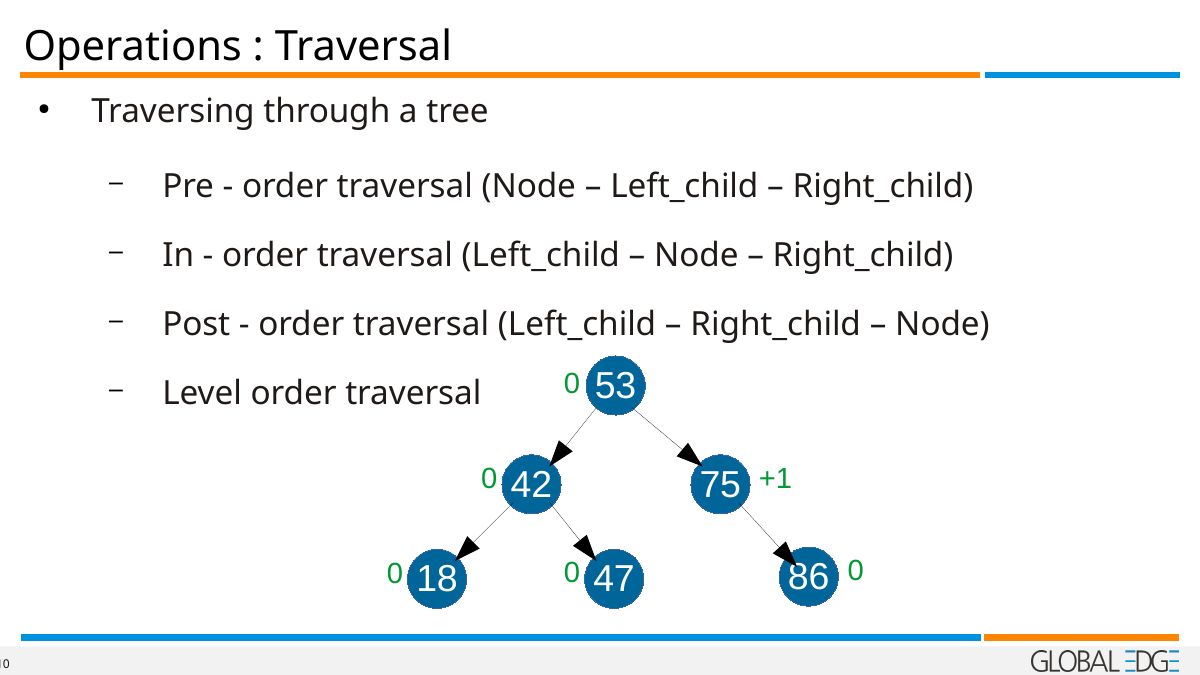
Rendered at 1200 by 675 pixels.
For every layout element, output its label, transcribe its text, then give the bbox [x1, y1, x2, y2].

text_box 86 [779, 547, 832, 607]
title Operations : Traversal [23, 17, 1099, 71]
picture [1031, 650, 1179, 672]
list Traversing through a tree Pre - order traversal (Node – Left_child – Right_child) In - order traversal (Left_child – Node – Right_child) Post - order traversal (Left_child – Right_child – Node) Level order traversal [20, 87, 1179, 628]
text_box 0 [549, 548, 703, 597]
text_box 53 [597, 408, 633, 416]
text_box 75 [690, 454, 744, 514]
text_box 0 [549, 359, 703, 408]
text_box +1 [744, 454, 898, 503]
text_box 86 [793, 565, 802, 574]
text_box 86 [792, 577, 803, 587]
text_box 0 [832, 547, 987, 595]
text_box 47 [590, 597, 638, 609]
text_box 53 [602, 355, 629, 359]
text_box 0 [466, 454, 621, 503]
text_box 18 [413, 597, 461, 609]
text_box 42 [511, 503, 552, 514]
text_box 0 [372, 549, 526, 597]
